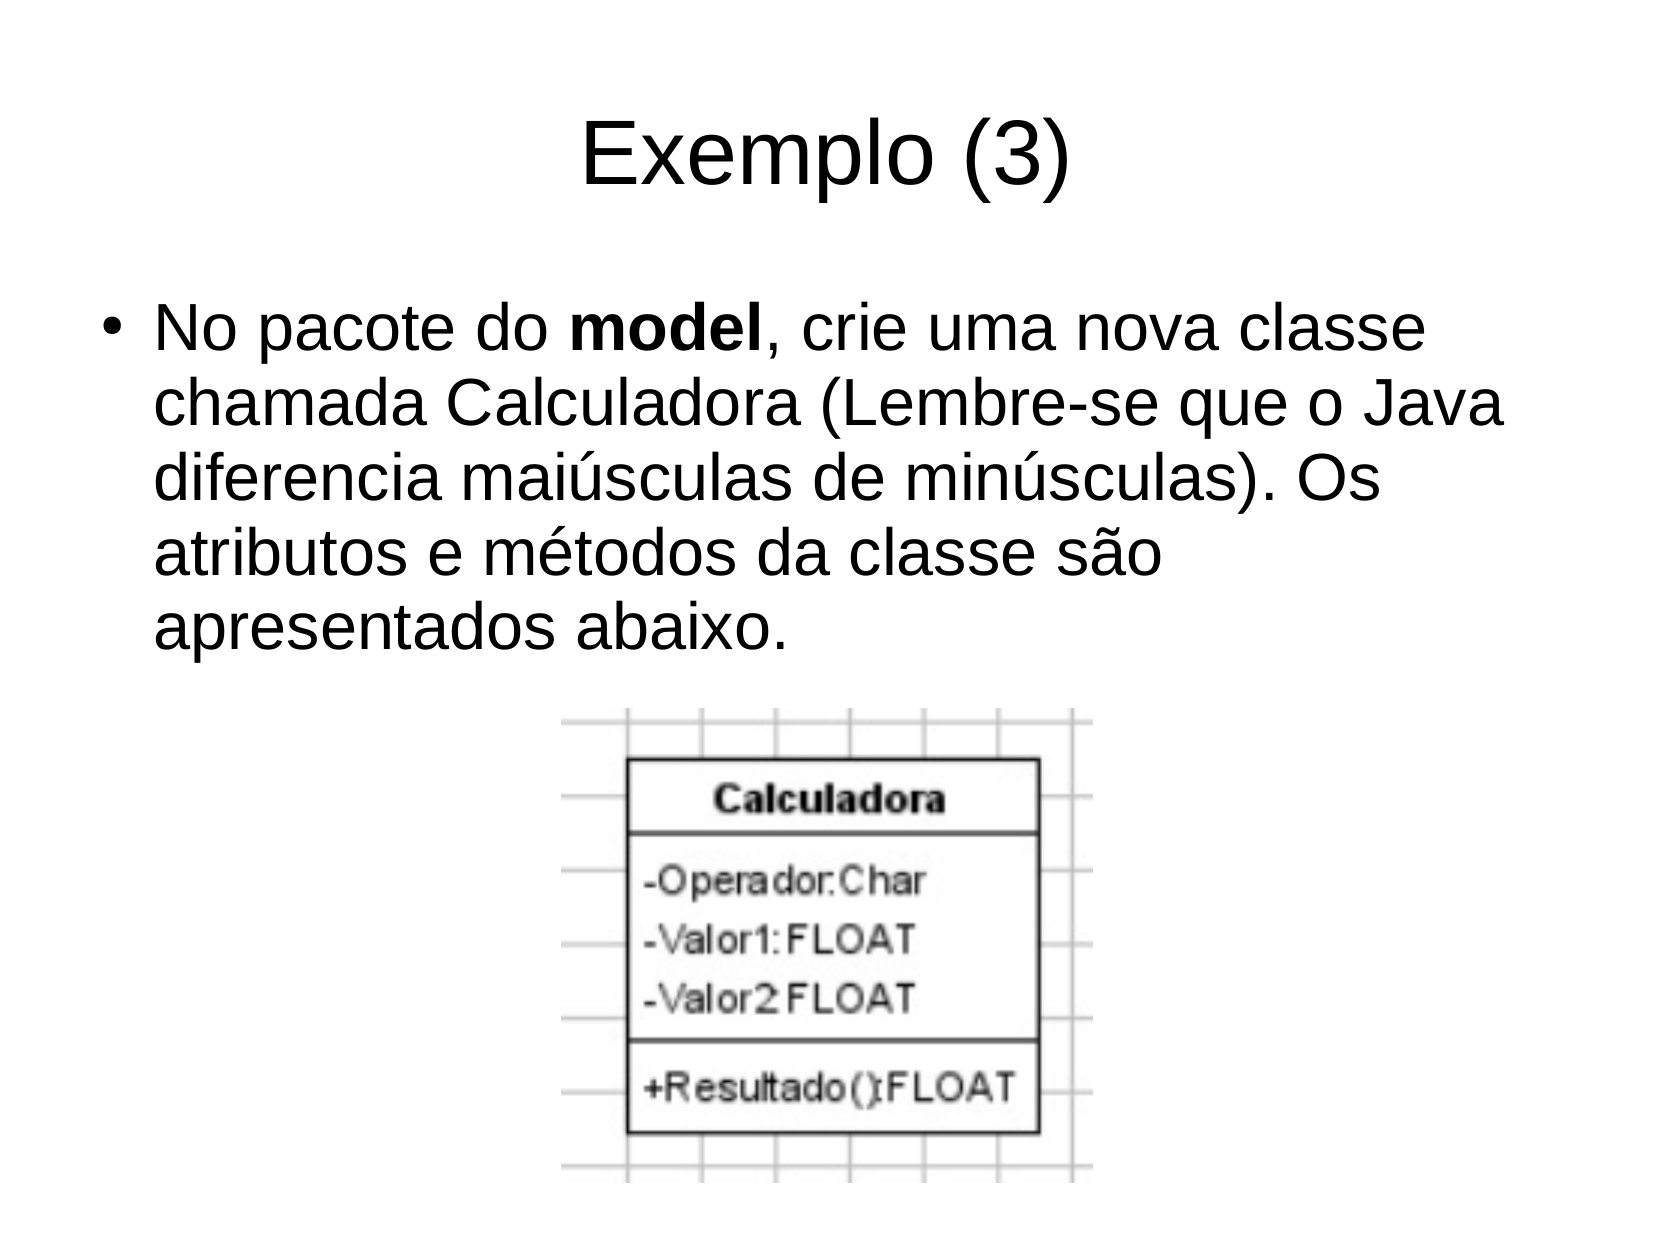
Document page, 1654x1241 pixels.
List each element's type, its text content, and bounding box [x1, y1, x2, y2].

title Exemplo (3) [82, 49, 1571, 257]
picture [561, 708, 1093, 1183]
list No pacote do model, crie uma nova classe chamada Calculadora (Lembre-se que o Java diferencia maiúsculas de minúsculas). Os atributos e métodos da classe são apresentados abaixo. [82, 290, 1571, 665]
